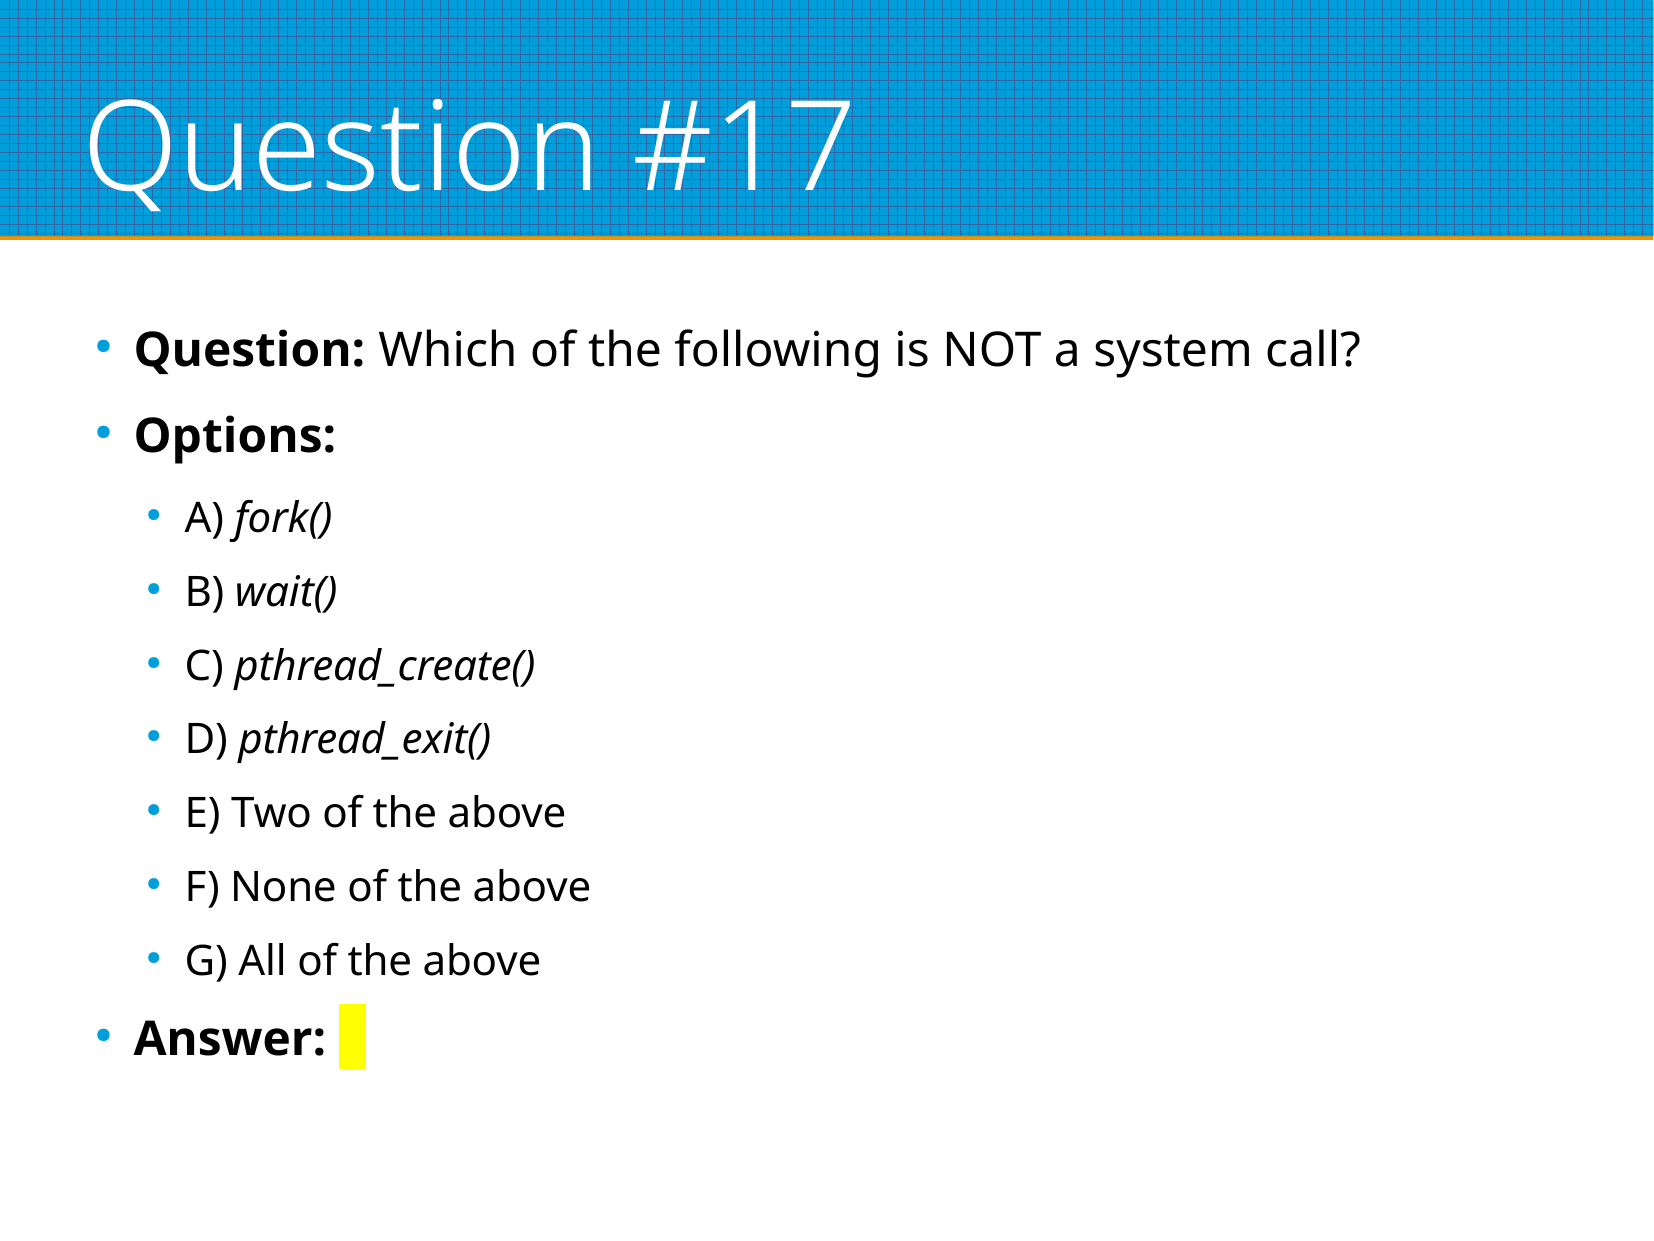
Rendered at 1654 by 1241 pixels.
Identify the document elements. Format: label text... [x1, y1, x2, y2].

title Question #17 [82, 19, 1571, 227]
list Question: Which of the following is NOT a system call? Options: A) fork() B) wait() C) pthread_create() D) pthread_exit() E) Two of the above F) None of the above G) All of the above Answer: E [82, 314, 1563, 1081]
